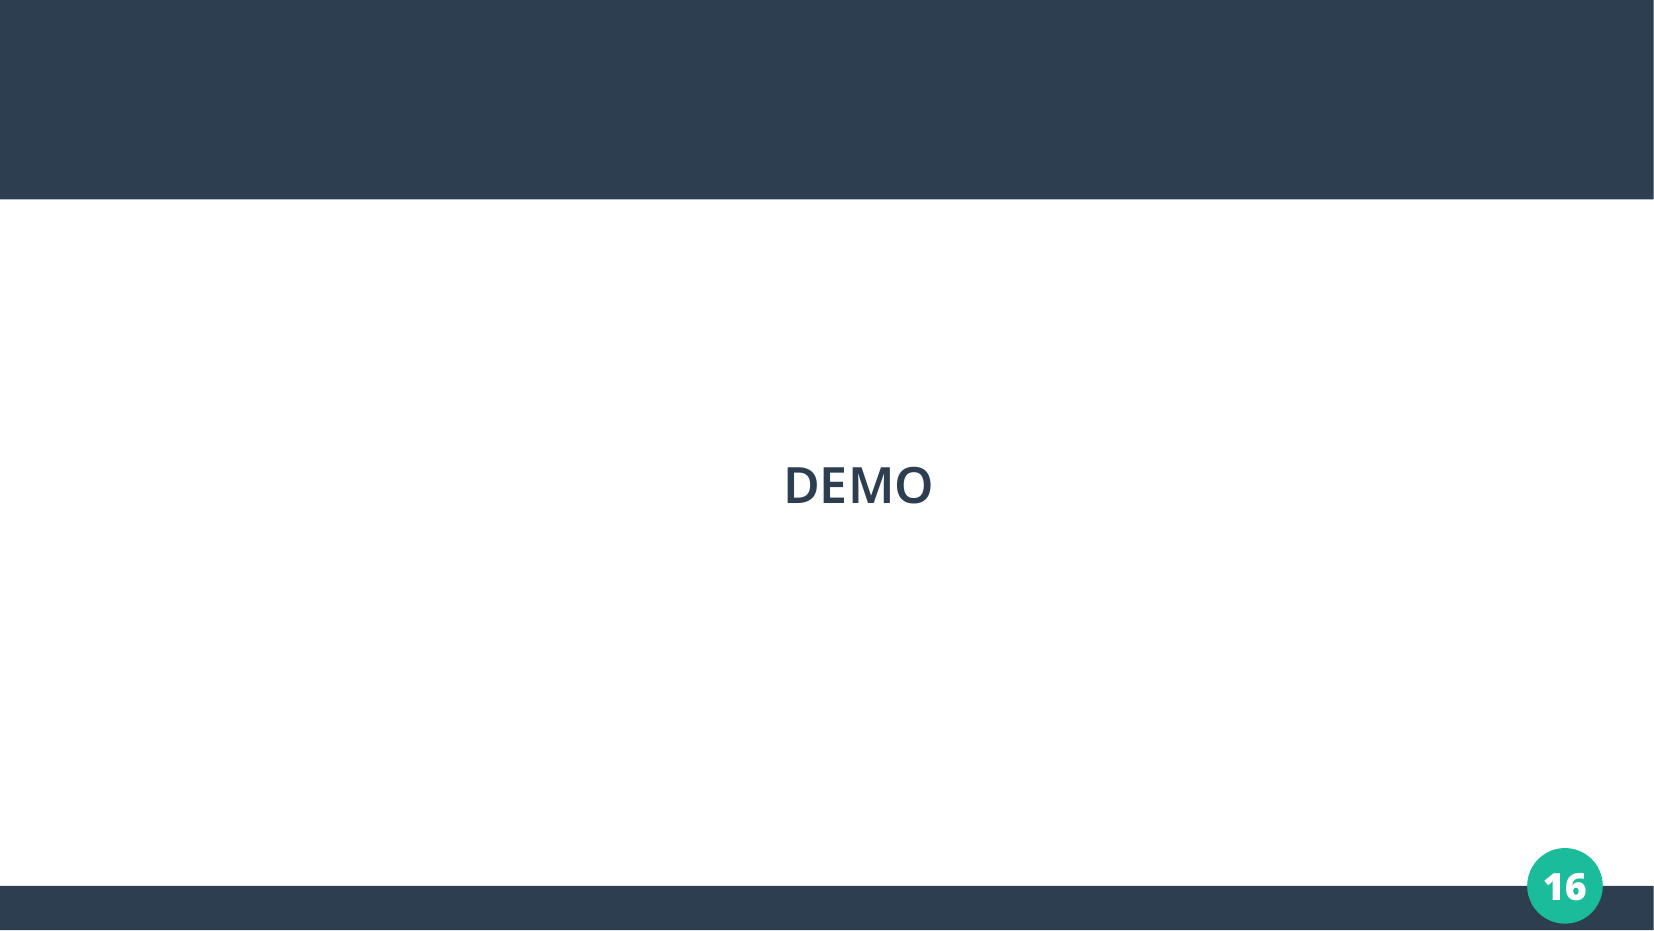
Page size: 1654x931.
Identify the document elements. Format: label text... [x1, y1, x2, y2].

list DEMO [712, 450, 976, 526]
